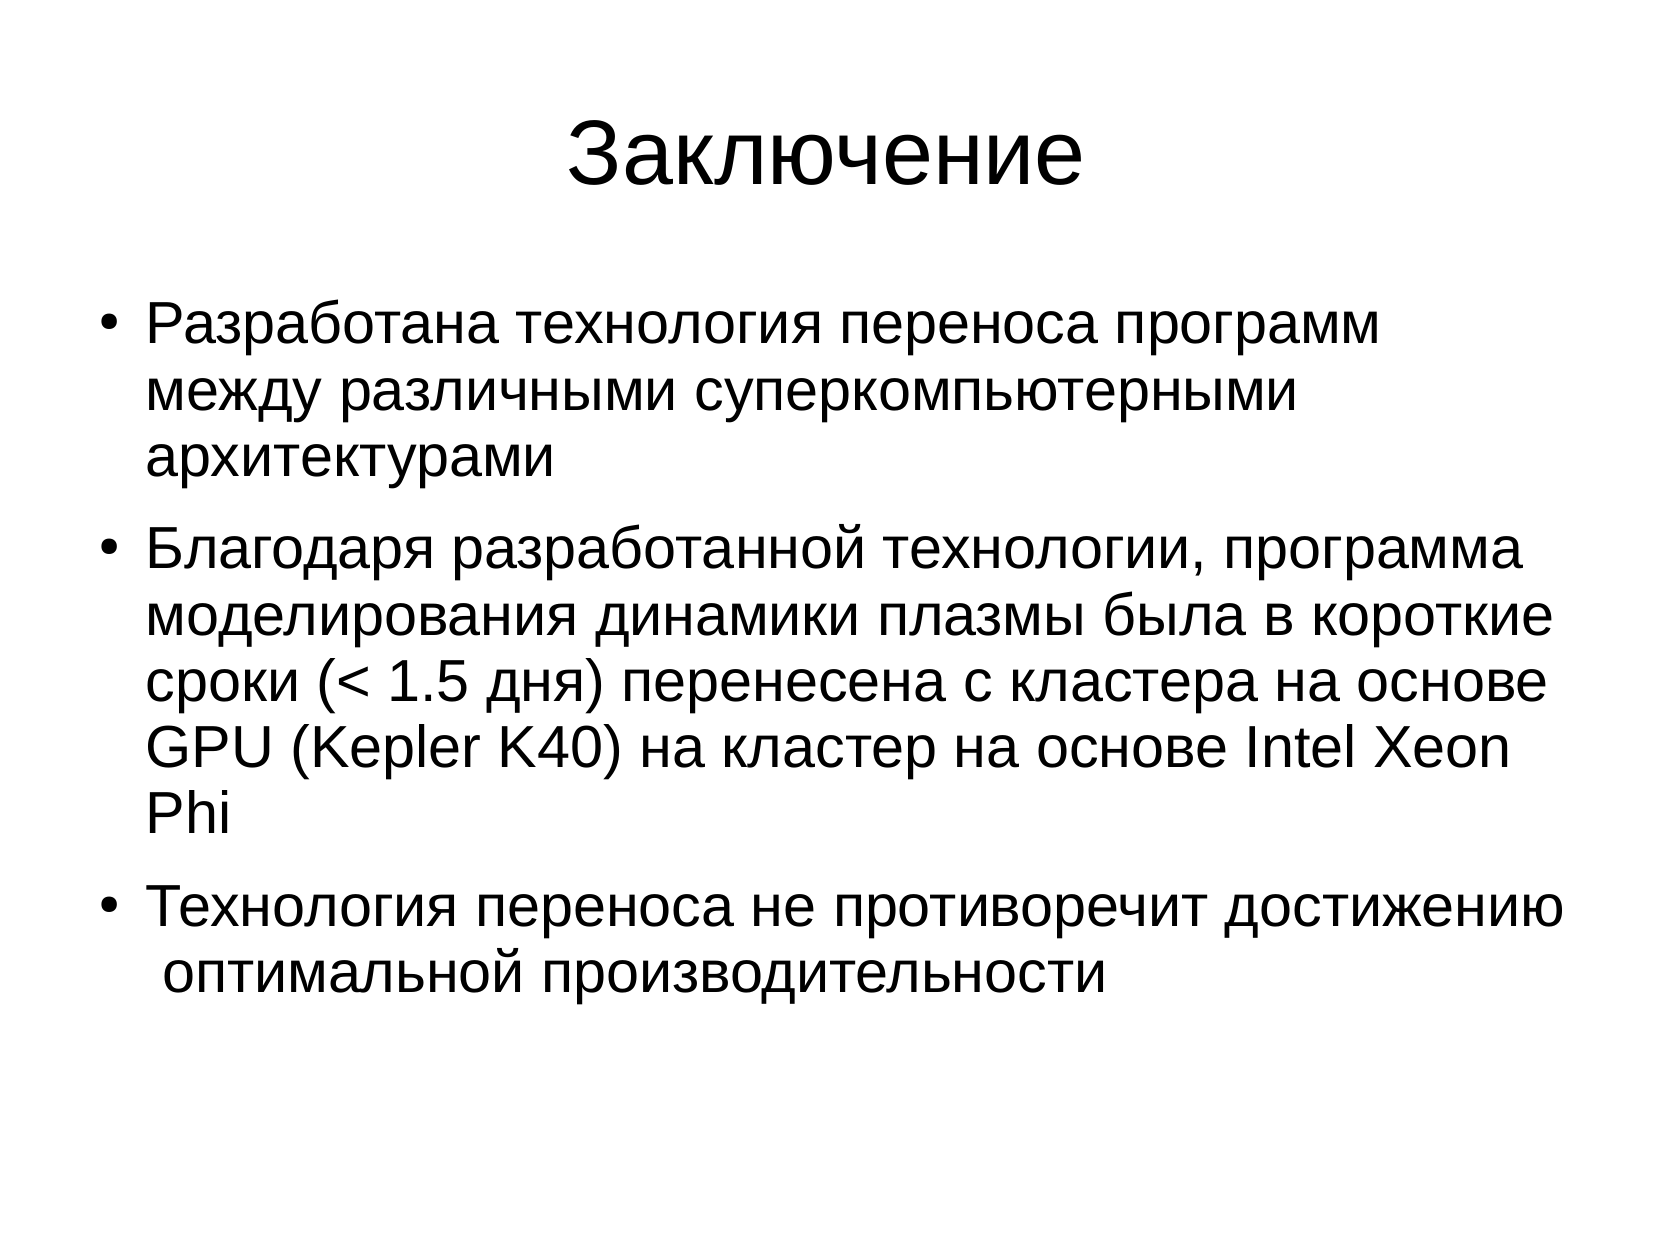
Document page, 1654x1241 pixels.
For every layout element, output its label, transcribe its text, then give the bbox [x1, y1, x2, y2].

list Разработана технология переноса программ между различными суперкомпьютерными архитектурами Благодаря разработанной технологии, программа моделирования динамики плазмы была в короткие сроки (< 1.5 дня) перенесена c кластера на основе GPU (Kepler K40) на кластер на основе Intel Xeon Phi Технология переноса не противоречит достижению оптимальной производительности [82, 290, 1571, 1010]
title Заключение [82, 49, 1571, 257]
